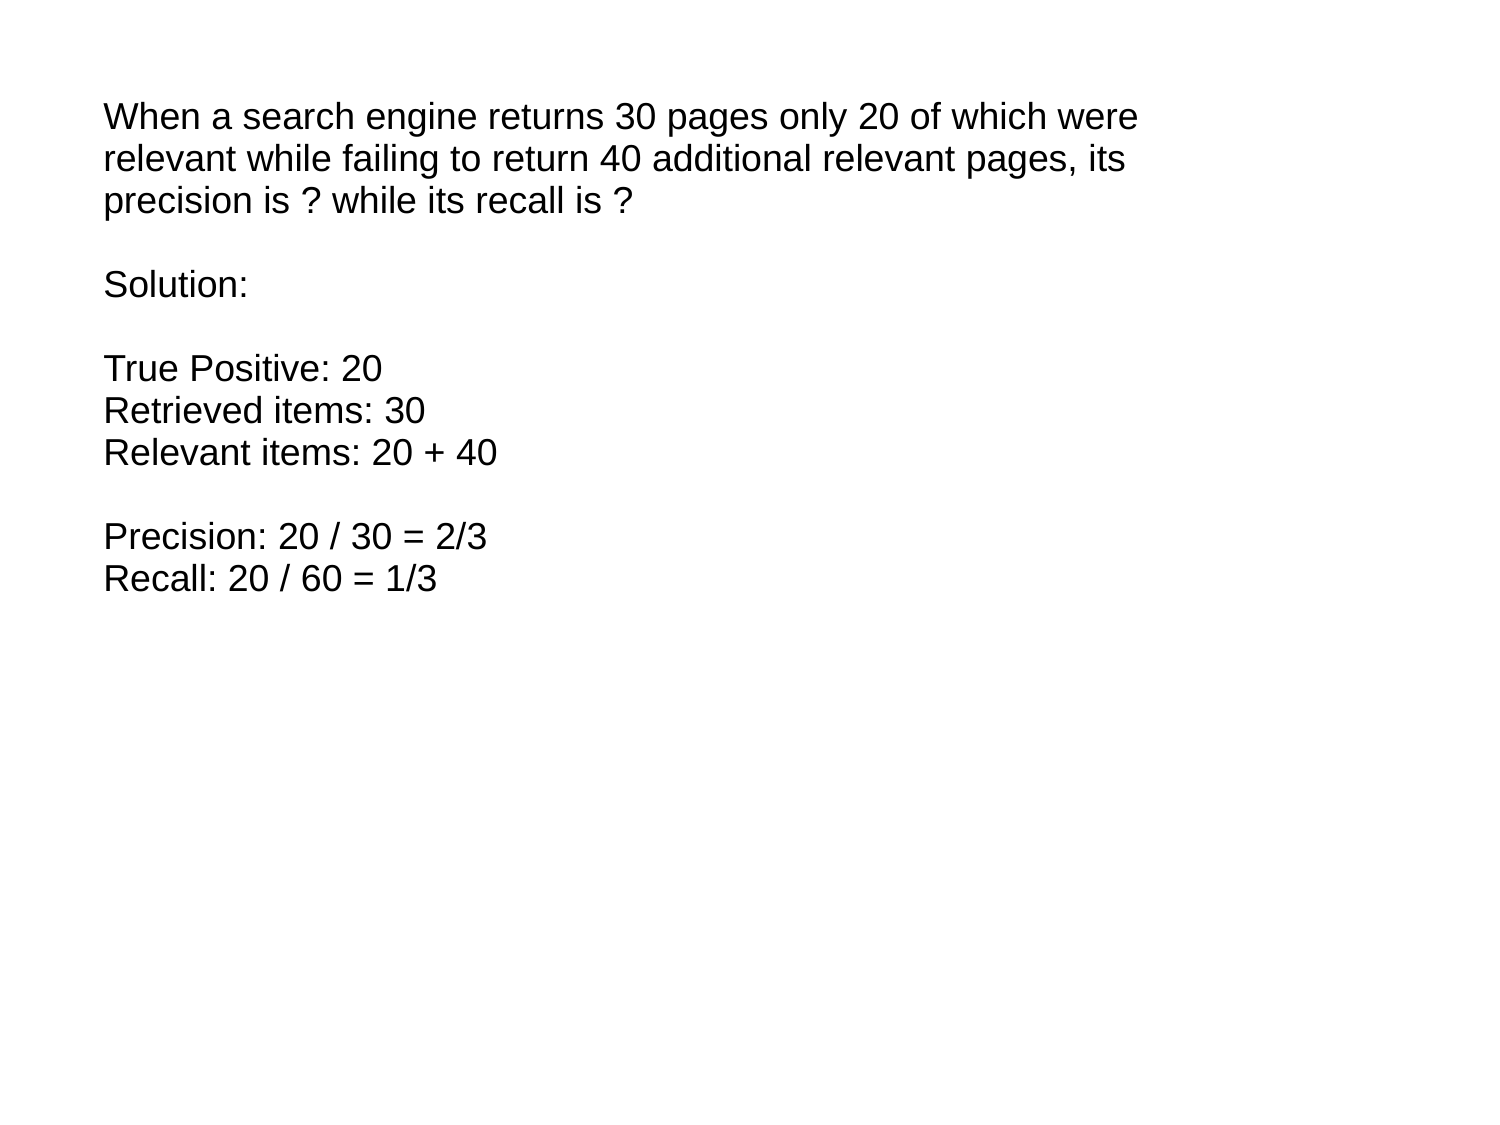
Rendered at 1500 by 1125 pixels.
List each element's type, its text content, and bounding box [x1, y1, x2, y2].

text_box When a search engine returns 30 pages only 20 of which were relevant while failing to return 40 additional relevant pages, its precision is ? while its recall is ? Solution: True Positive: 20 Retrieved items: 30 Relevant items: 20 + 40 Precision: 20 / 30 = 2/3 Recall: 20 / 60 = 1/3 [88, 88, 1241, 608]
